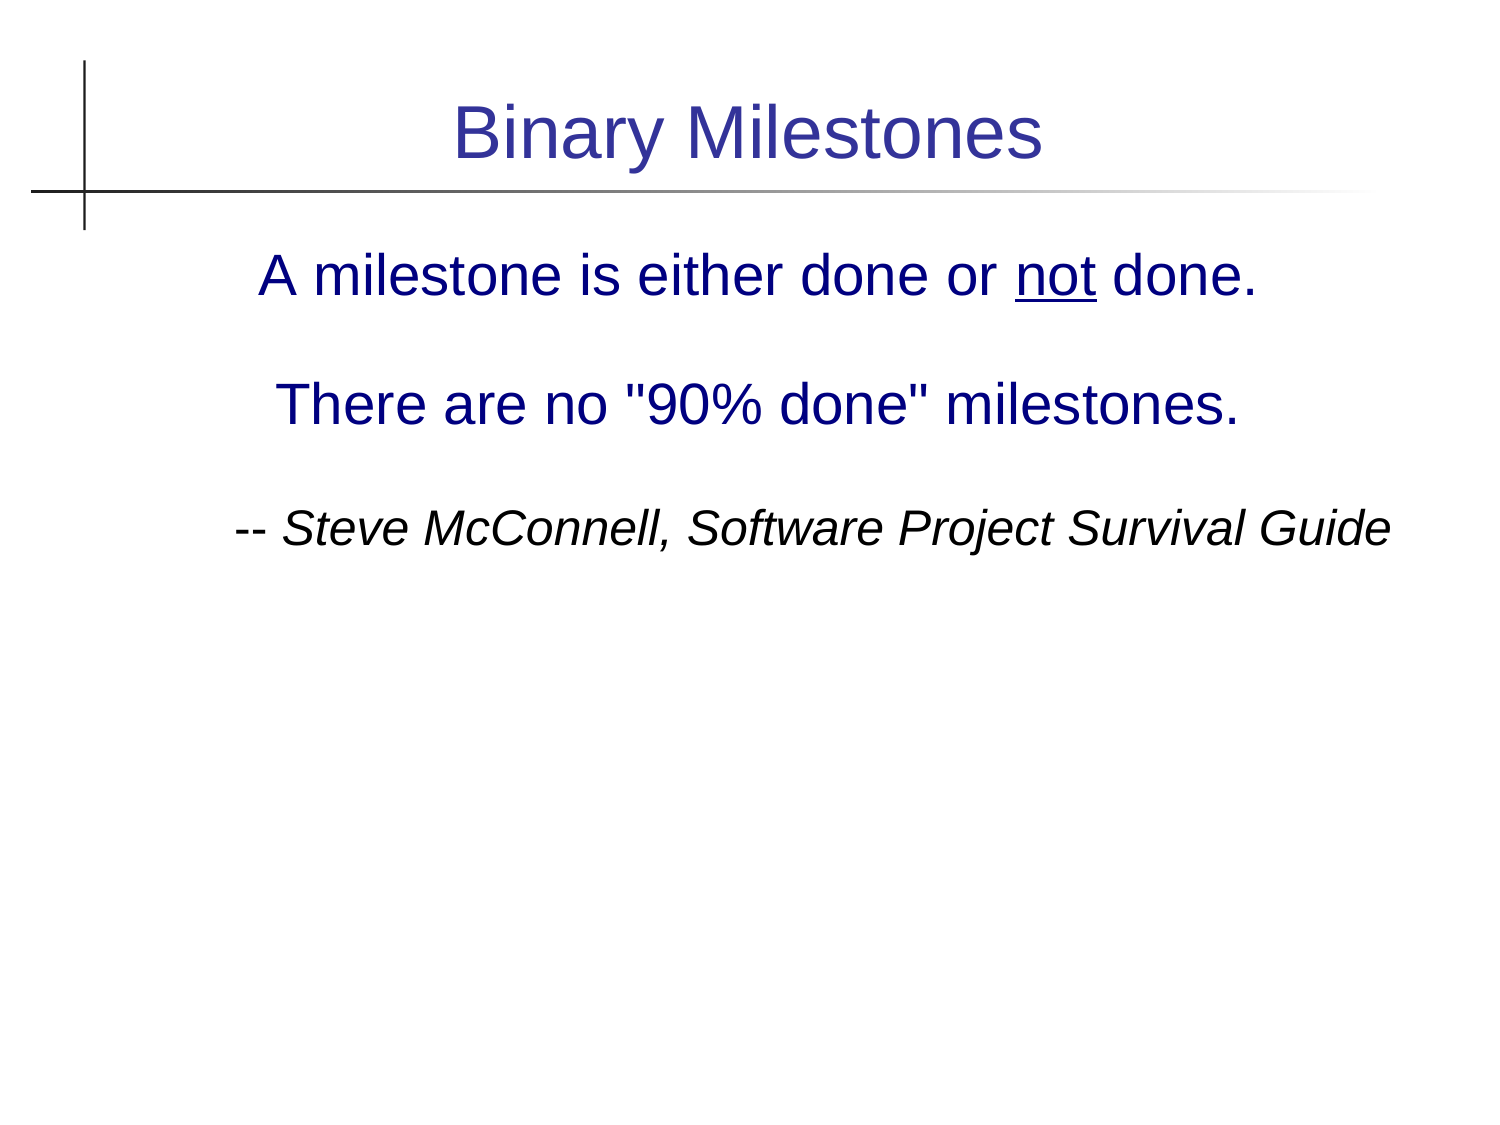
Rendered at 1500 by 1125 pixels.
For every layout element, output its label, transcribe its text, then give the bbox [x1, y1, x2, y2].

list A milestone is either done or not done. There are no "90% done" milestones. -- Steve McConnell, Software Project Survival Guide [110, 229, 1408, 960]
title Binary Milestones [100, 42, 1397, 182]
